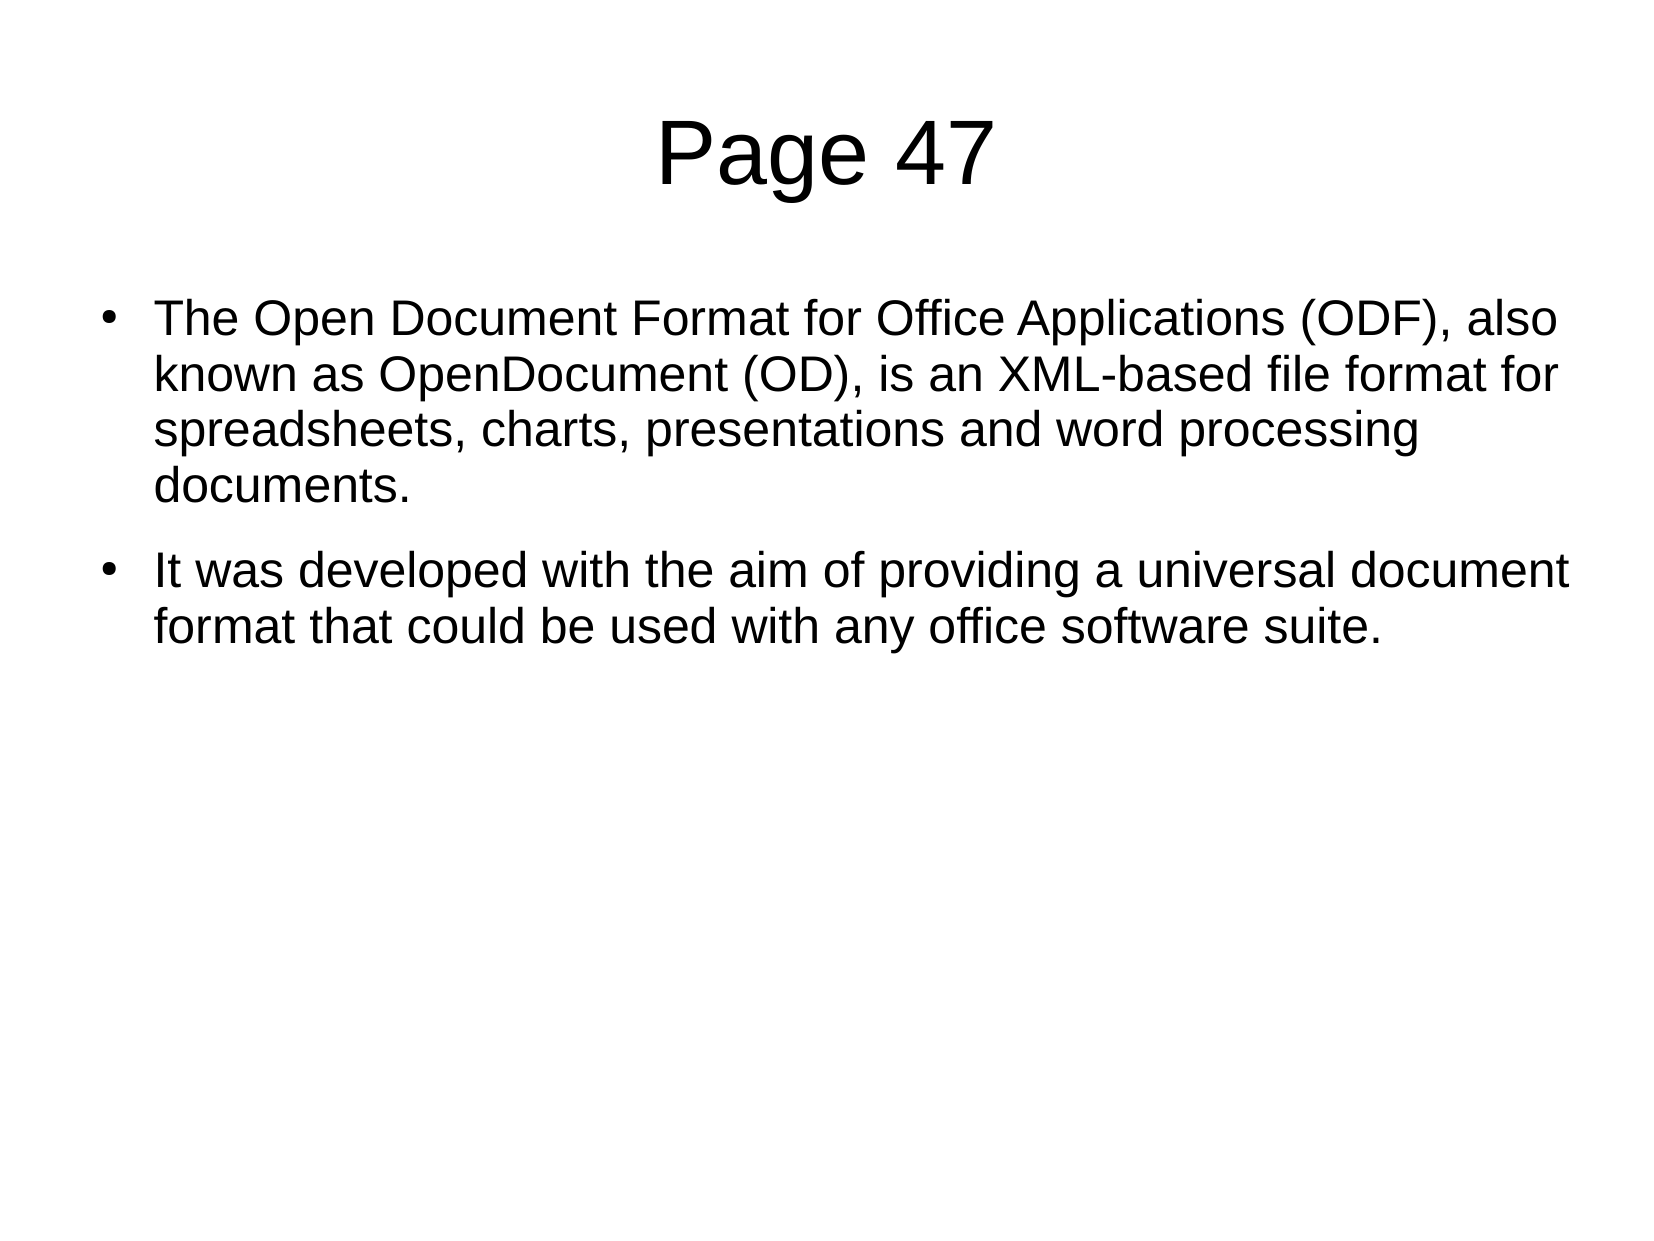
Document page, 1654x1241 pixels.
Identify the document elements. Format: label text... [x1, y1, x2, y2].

list The Open Document Format for Office Applications (ODF), also known as OpenDocument (OD), is an XML-based file format for spreadsheets, charts, presentations and word processing documents. It was developed with the aim of providing a universal document format that could be used with any office software suite. [82, 290, 1571, 1109]
title Page 47 [82, 49, 1571, 257]
